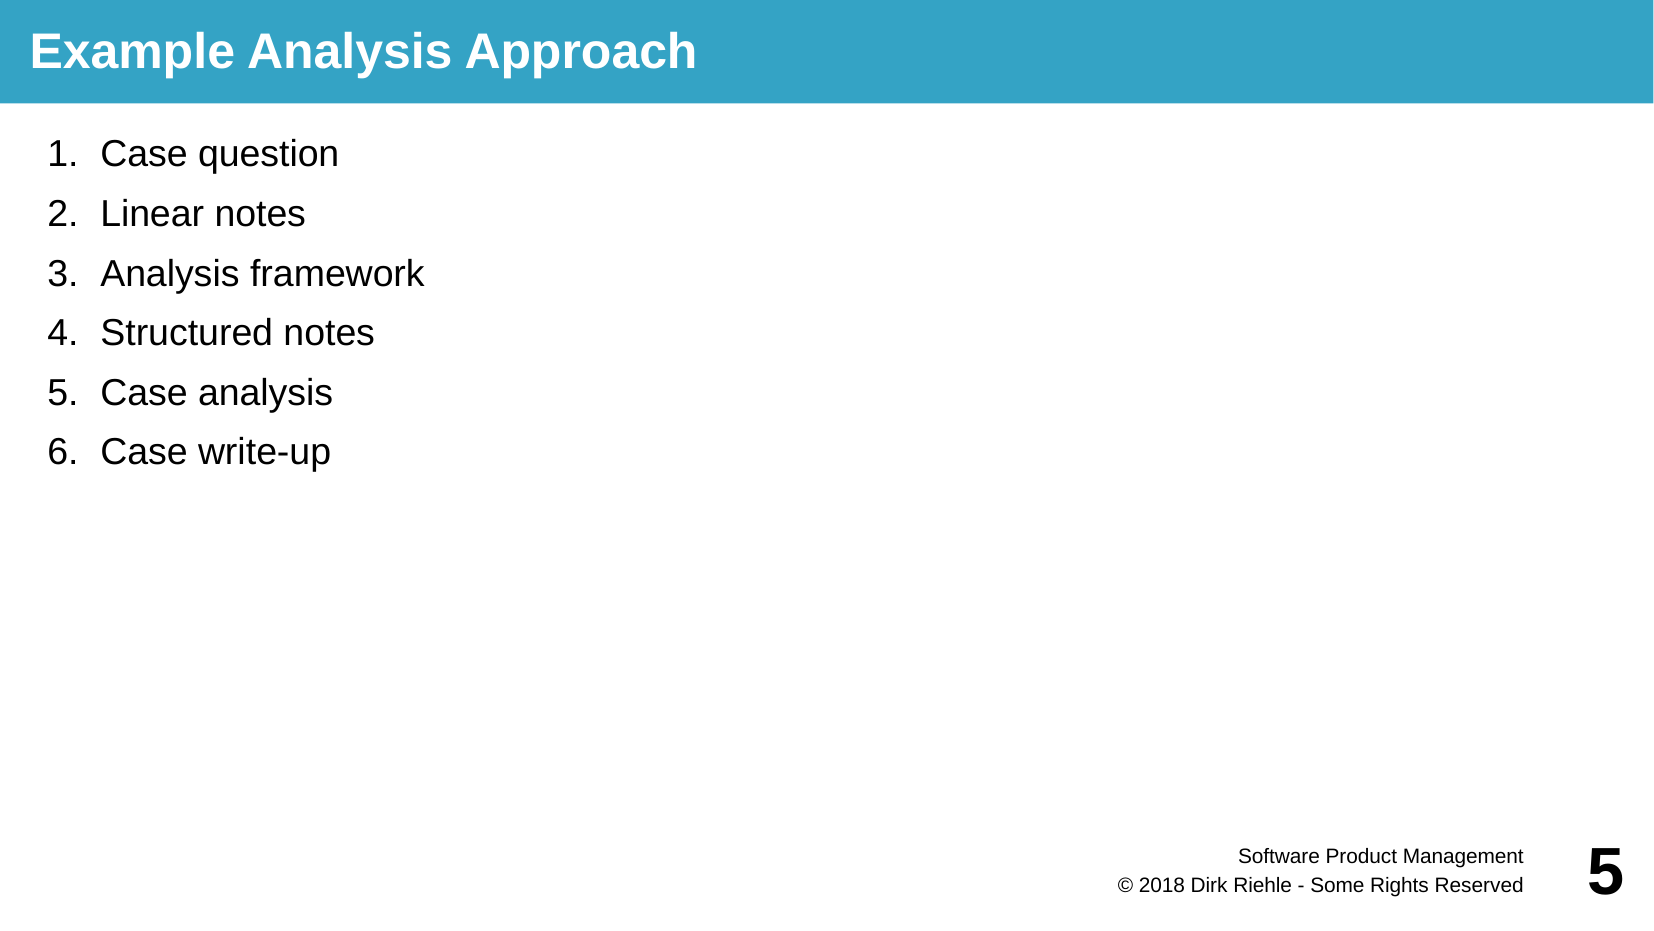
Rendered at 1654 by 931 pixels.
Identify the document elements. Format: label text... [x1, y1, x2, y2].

title Example Analysis Approach [0, 0, 1654, 104]
list Case question Linear notes Analysis framework Structured notes Case analysis Case write-up [29, 132, 1625, 813]
